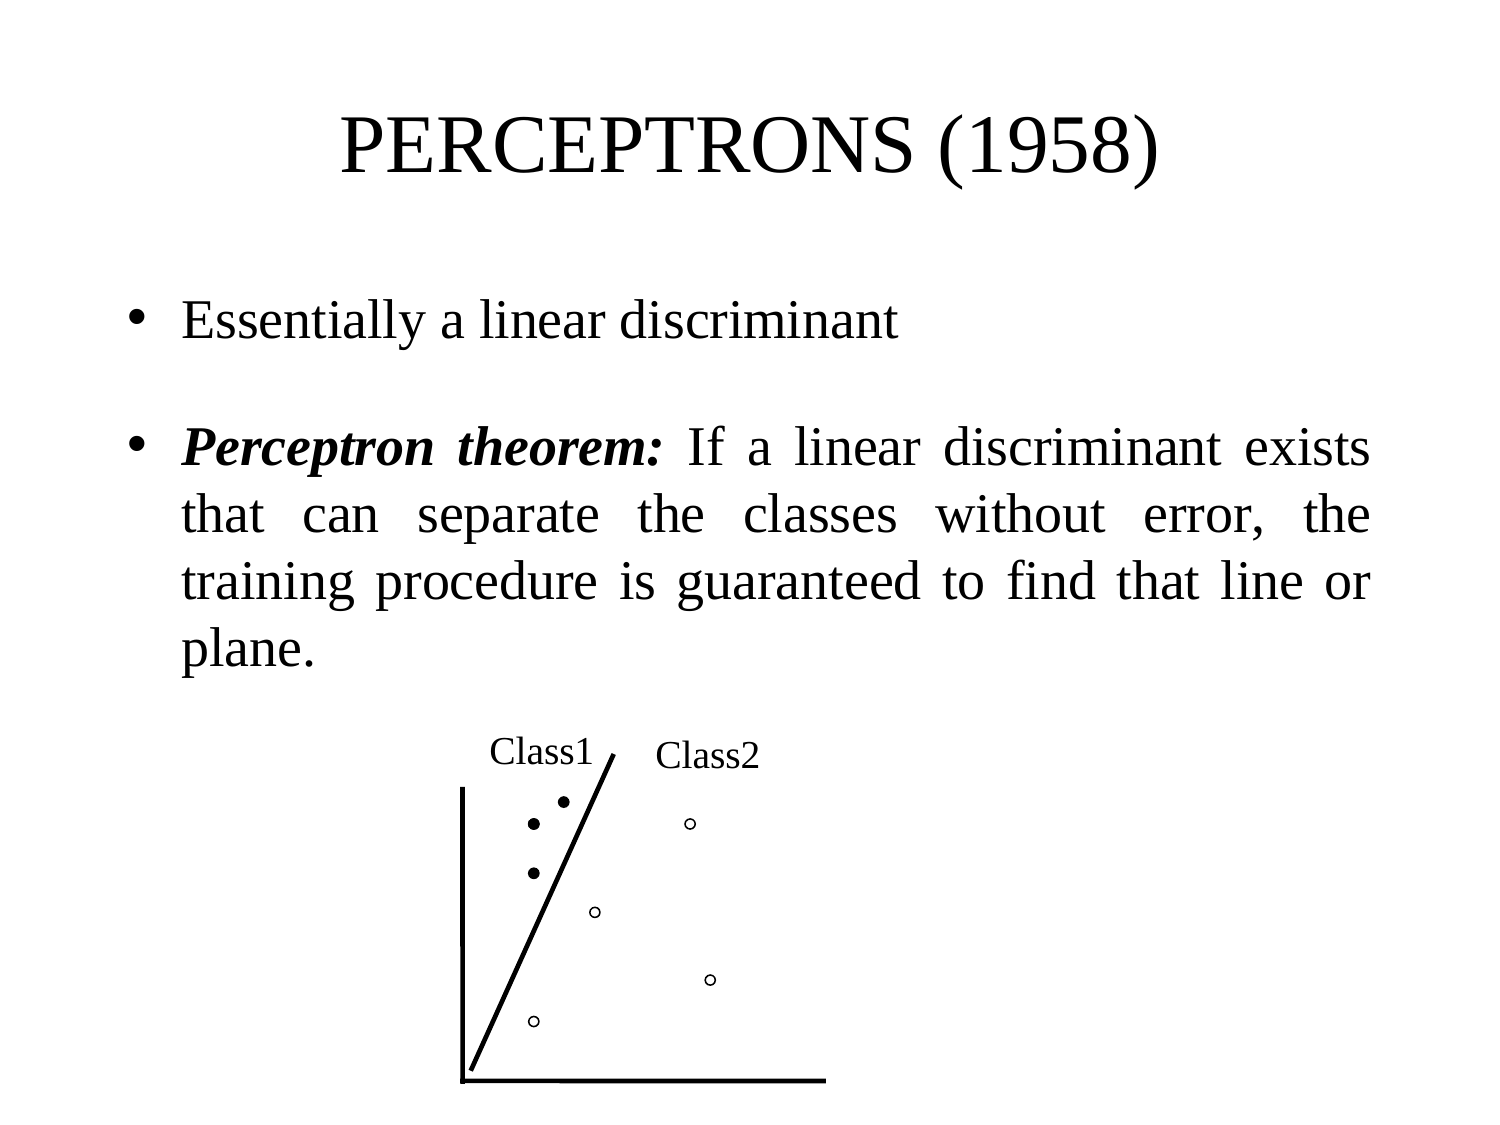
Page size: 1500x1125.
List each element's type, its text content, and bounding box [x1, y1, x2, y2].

text_box Class2 [655, 728, 761, 777]
text_box [528, 1016, 539, 1027]
text_box [684, 818, 696, 830]
text_box Class1 [489, 724, 595, 773]
title PERCEPTRONS (1958) [75, 45, 1426, 233]
text_box [705, 975, 716, 986]
text_box [528, 868, 539, 879]
text_box [589, 907, 600, 918]
text_box [558, 796, 569, 808]
text_box [528, 818, 539, 830]
list Essentially a linear discriminant Perceptron theorem: If a linear discriminant exists that can separate the classes without error, the training procedure is guaranteed to find that line or plane. [112, 274, 1388, 688]
